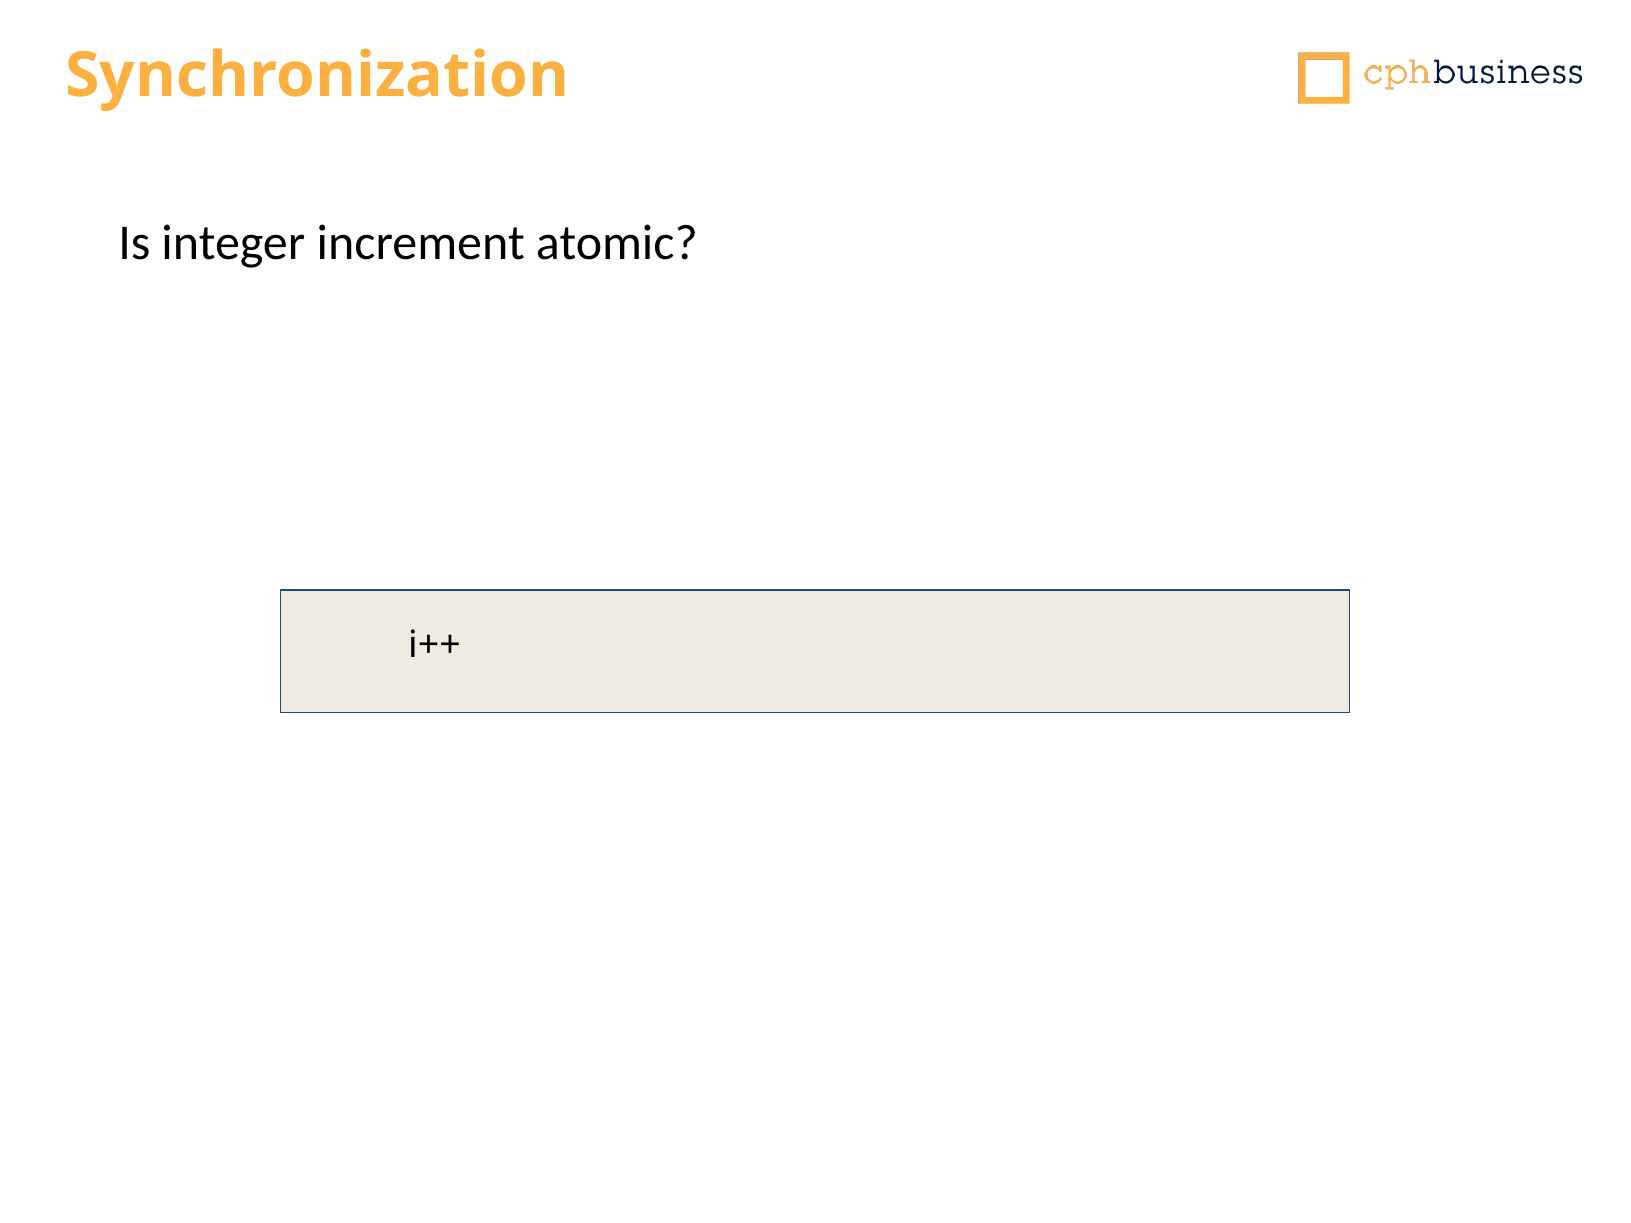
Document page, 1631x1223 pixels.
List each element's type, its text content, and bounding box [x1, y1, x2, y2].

text_box Is integer increment atomic? [103, 194, 1253, 546]
picture [1247, 1, 1631, 155]
text_box Synchronization [50, 26, 1317, 150]
text_box i++ [393, 605, 1275, 687]
text_box [280, 589, 1350, 713]
